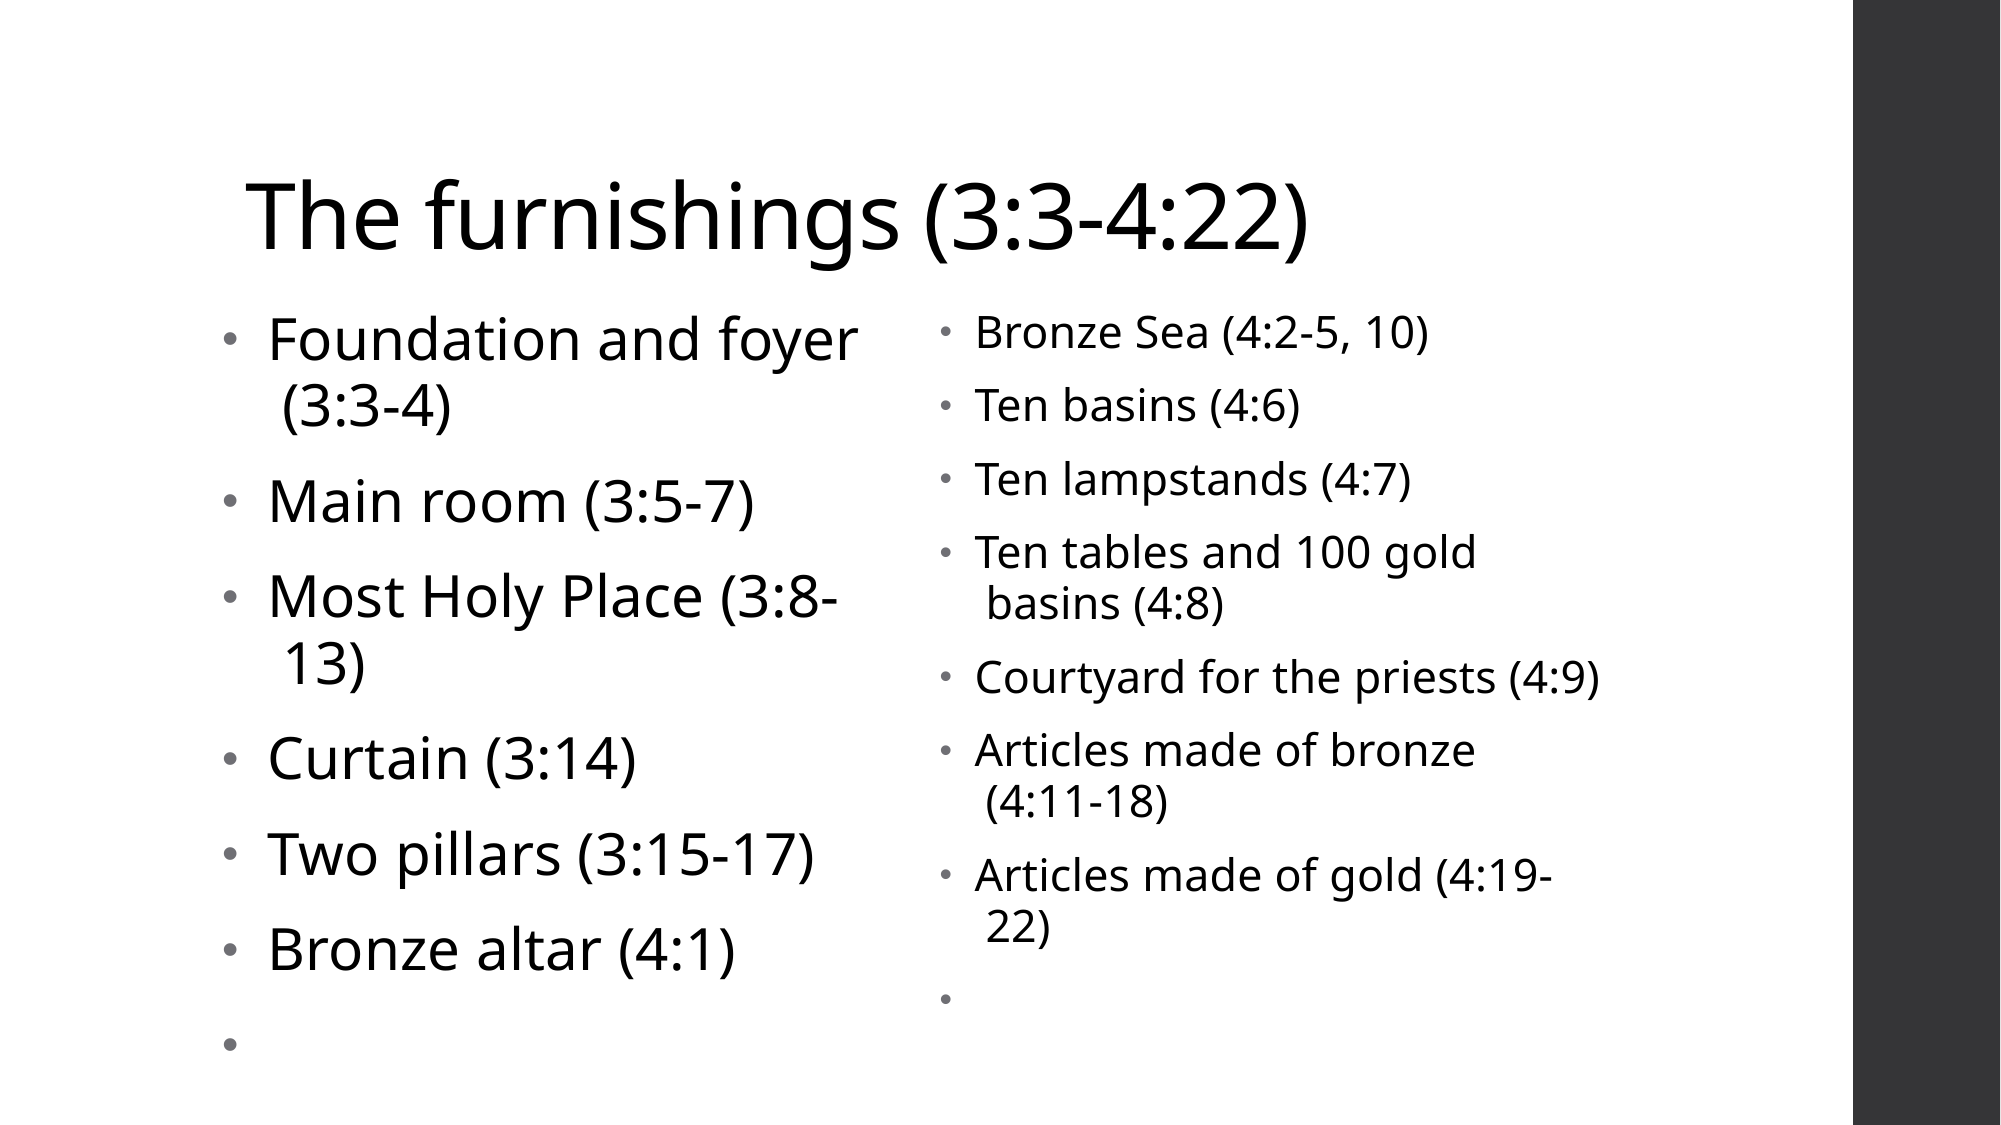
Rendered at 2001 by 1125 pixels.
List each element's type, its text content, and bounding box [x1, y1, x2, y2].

list Foundation and foyer (3:3-4) Main room (3:5-7) Most Holy Place (3:8-13) Curtain (3:14) Two pillars (3:15-17) Bronze altar (4:1) [207, 299, 900, 1014]
list Bronze Sea (4:2-5, 10) Ten basins (4:6) Ten lampstands (4:7) Ten tables and 100 gold basins (4:8) Courtyard for the priests (4:9) Articles made of bronze (4:11-18) Articles made of gold (4:19-22) [924, 299, 1617, 1014]
title The furnishings (3:3-4:22) [206, 60, 1797, 278]
